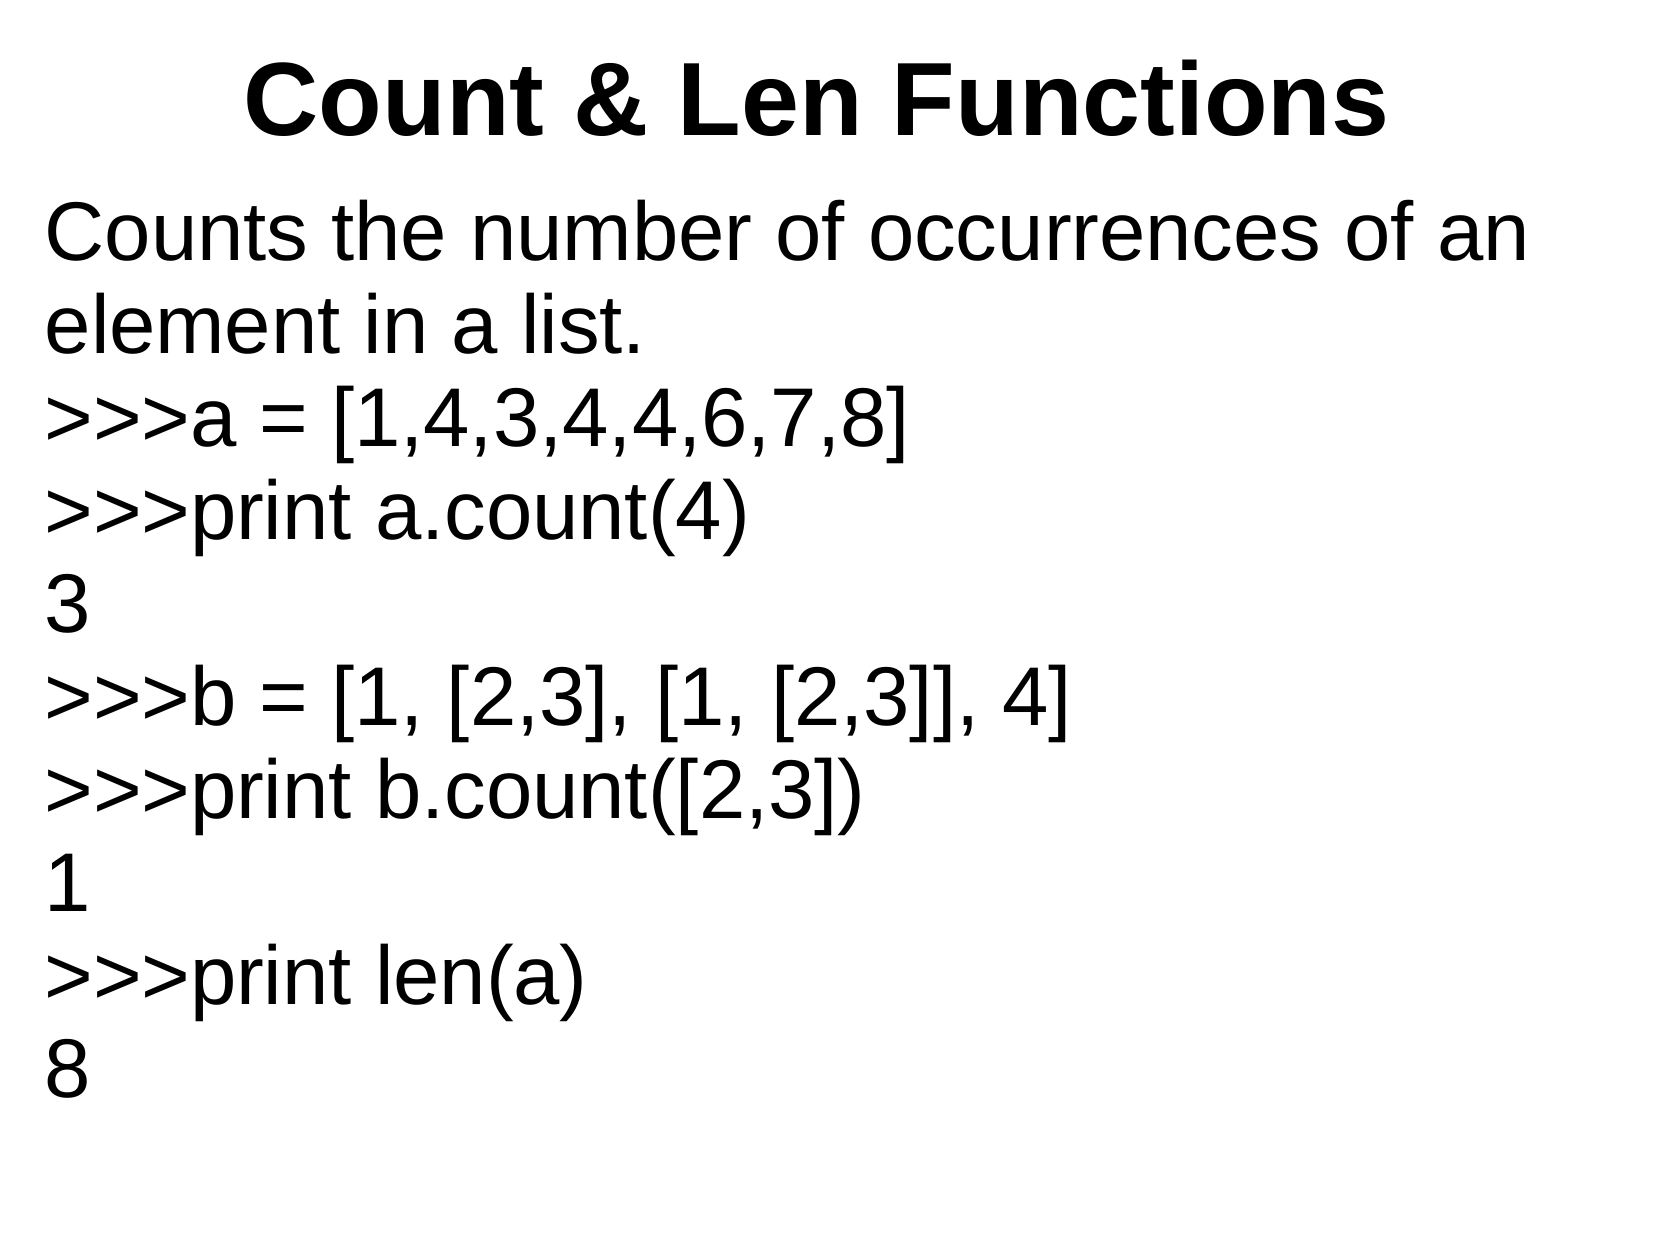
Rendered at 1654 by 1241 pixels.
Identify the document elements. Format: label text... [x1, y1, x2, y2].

text_box Counts the number of occurrences of an element in a list. >>>a = [1,4,3,4,4,6,7,8] >>>print a.count(4) 3 >>>b = [1, [2,3], [1, [2,3]], 4] >>>print b.count([2,3]) 1 >>>print len(a) 8 [30, 177, 1621, 1219]
text_box Count & Len Functions [37, 33, 1598, 177]
